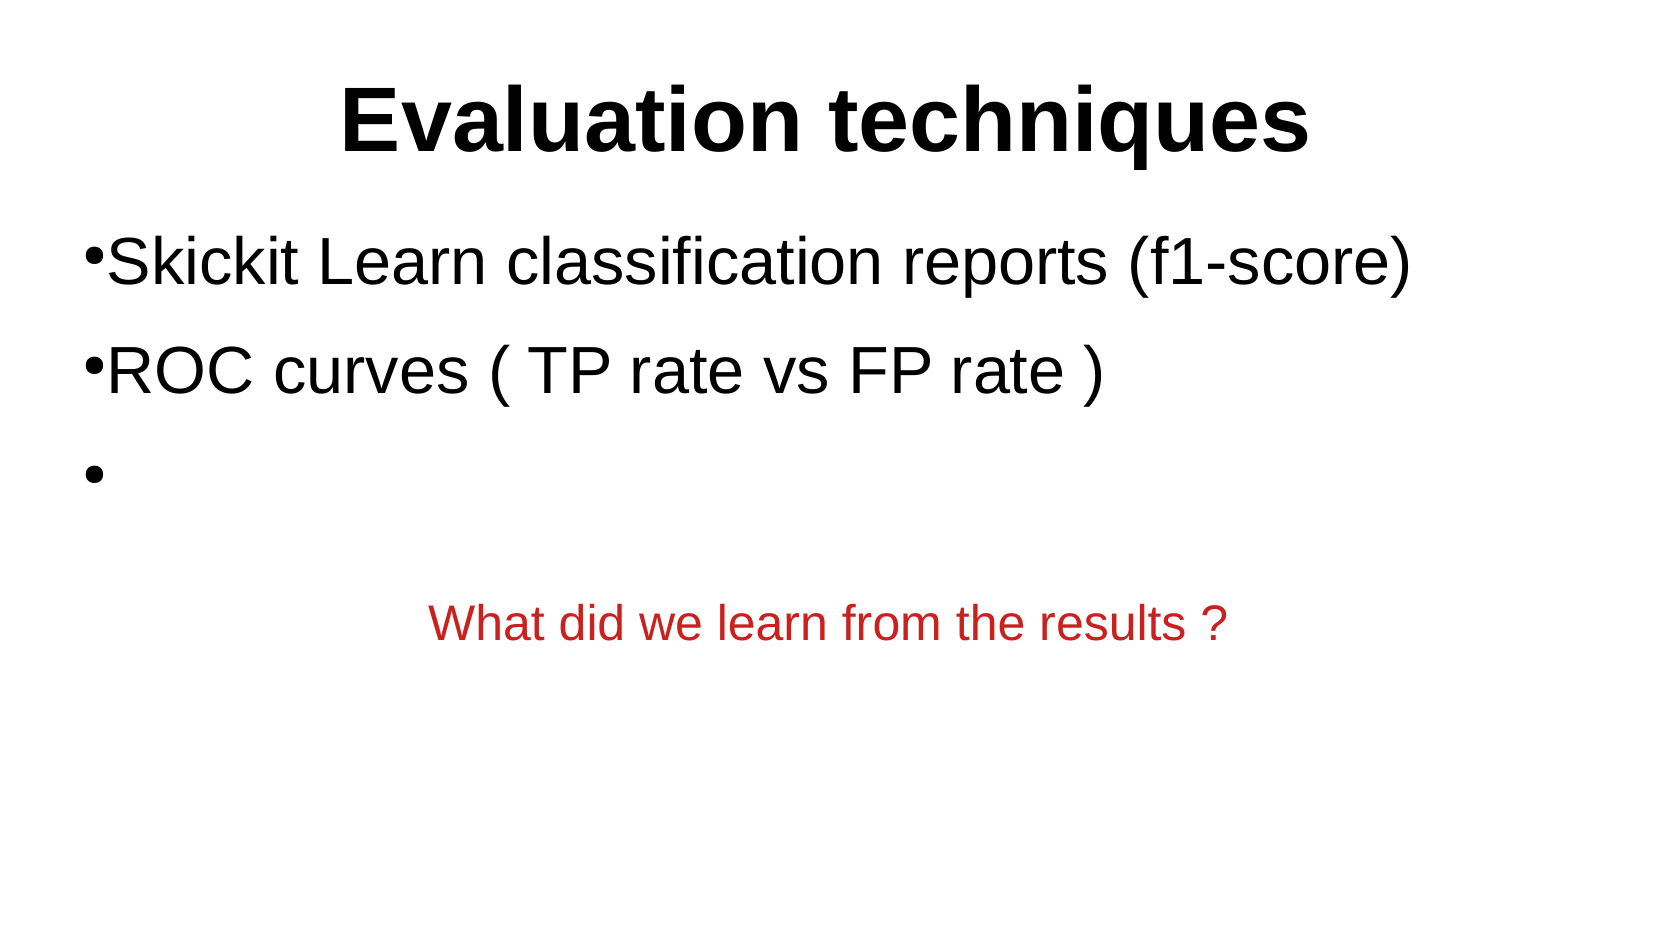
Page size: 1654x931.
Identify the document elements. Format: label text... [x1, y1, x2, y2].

list Skickit Learn classification reports (f1-score) ROC curves ( TP rate vs FP rate ) [82, 217, 1571, 414]
text_box What did we learn from the results ? [413, 588, 1270, 680]
title Evaluation techniques [82, 37, 1571, 193]
